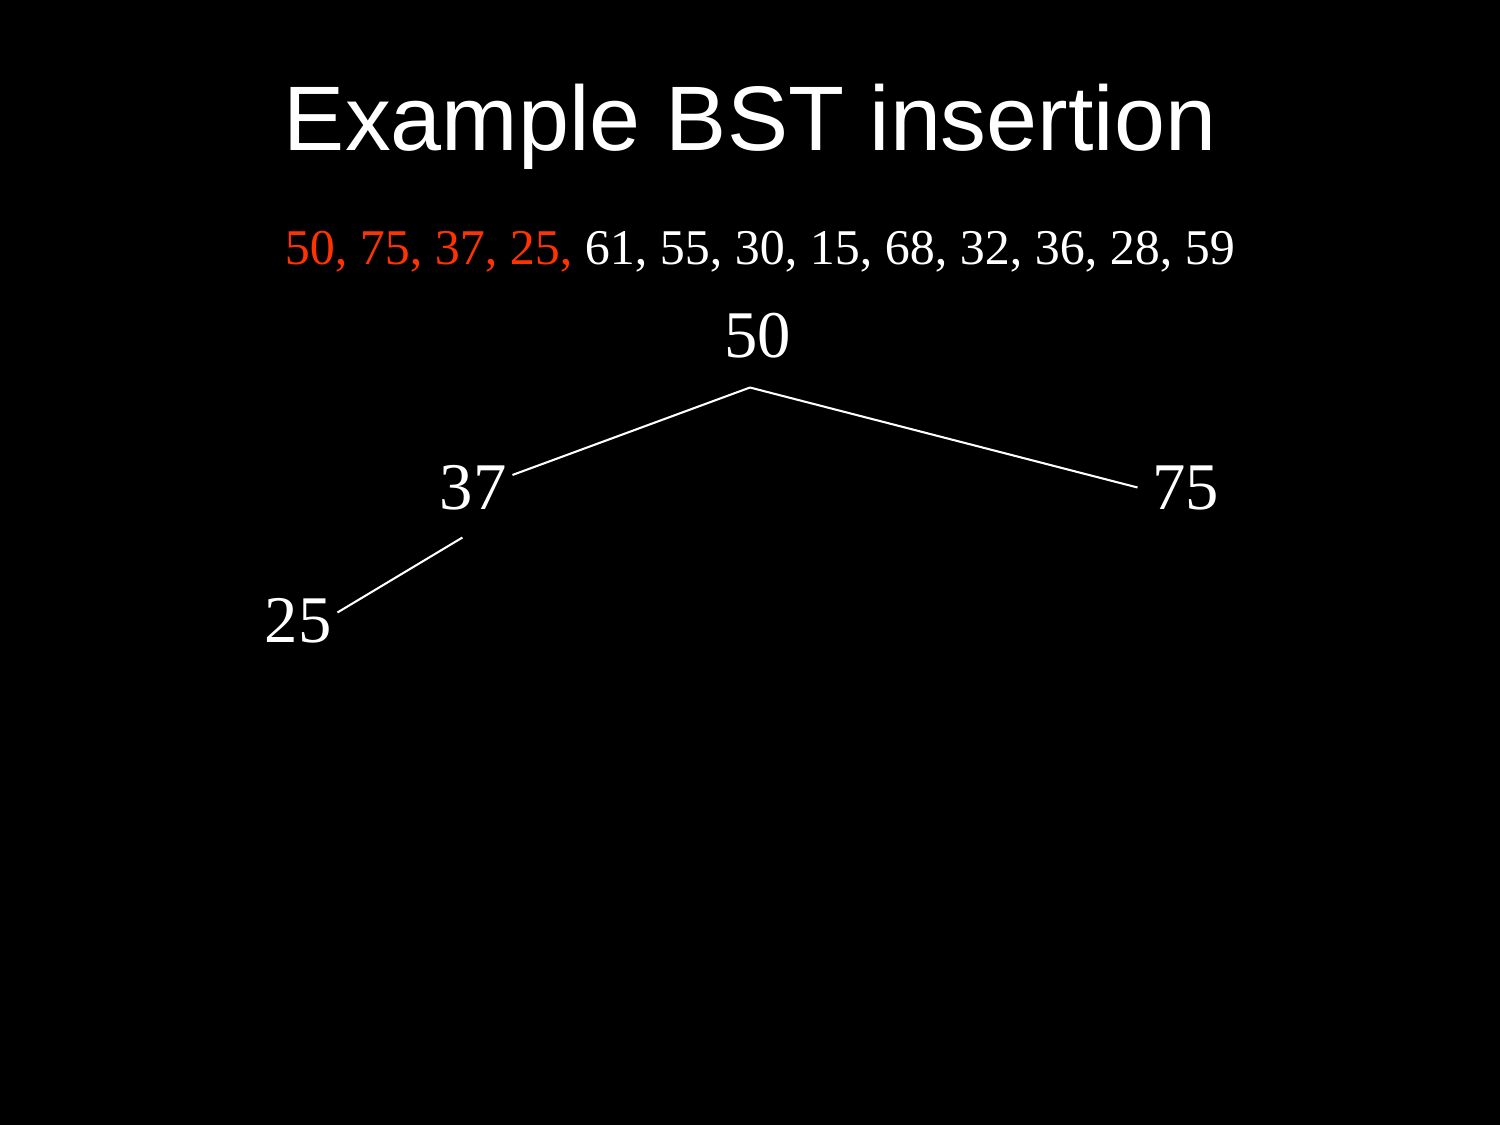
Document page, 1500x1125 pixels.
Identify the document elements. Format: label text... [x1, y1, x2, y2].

text_box 50 [709, 290, 807, 381]
text_box 37 [425, 442, 522, 532]
text_box 75 [1137, 442, 1235, 532]
text_box 25 [250, 574, 347, 665]
text_box 50, 75, 37, 25, 61, 55, 30, 15, 68, 32, 36, 28, 59 [270, 212, 1250, 284]
title Example BST insertion [22, 50, 1480, 188]
